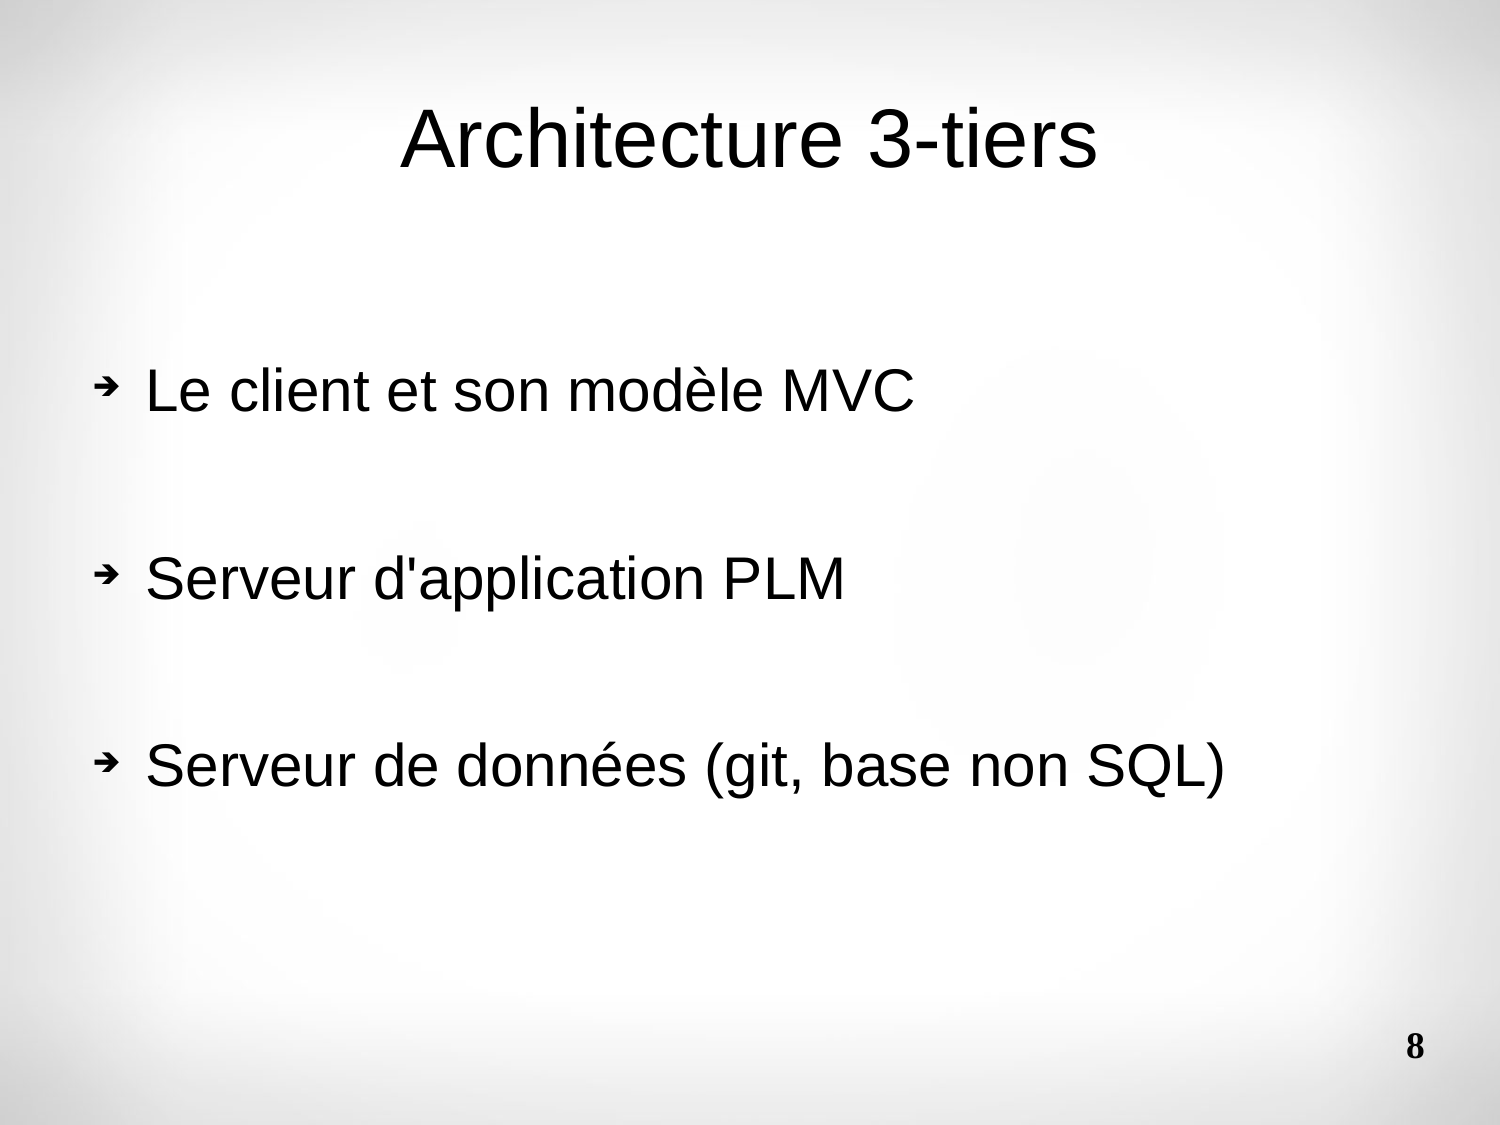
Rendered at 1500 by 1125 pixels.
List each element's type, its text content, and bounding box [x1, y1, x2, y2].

list Le client et son modèle MVC Serveur d'application PLM Serveur de données (git, base non SQL) [74, 263, 1425, 916]
title Architecture 3-tiers [74, 44, 1425, 233]
picture [0, 0, 1500, 1125]
